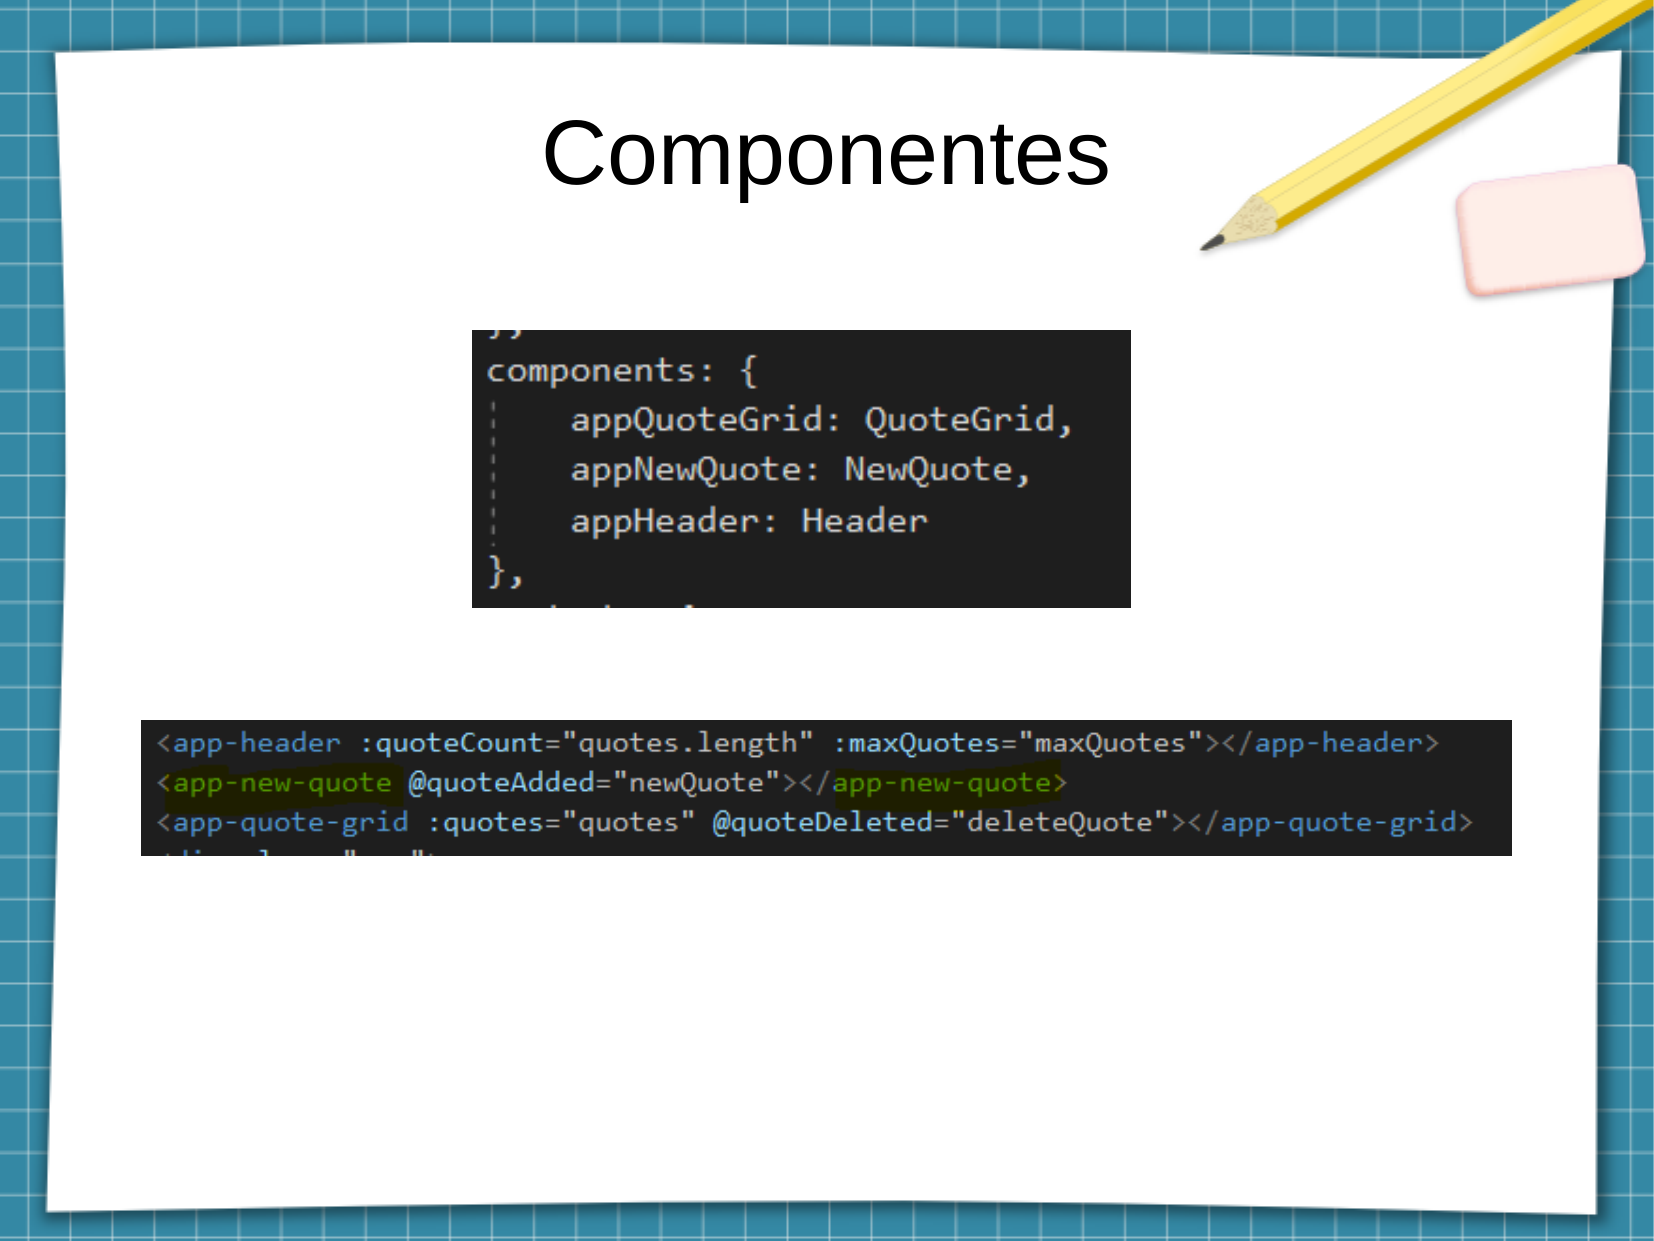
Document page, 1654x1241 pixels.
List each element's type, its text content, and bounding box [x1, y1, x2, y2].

picture [0, 0, 1654, 1241]
title Componentes [82, 49, 1571, 257]
